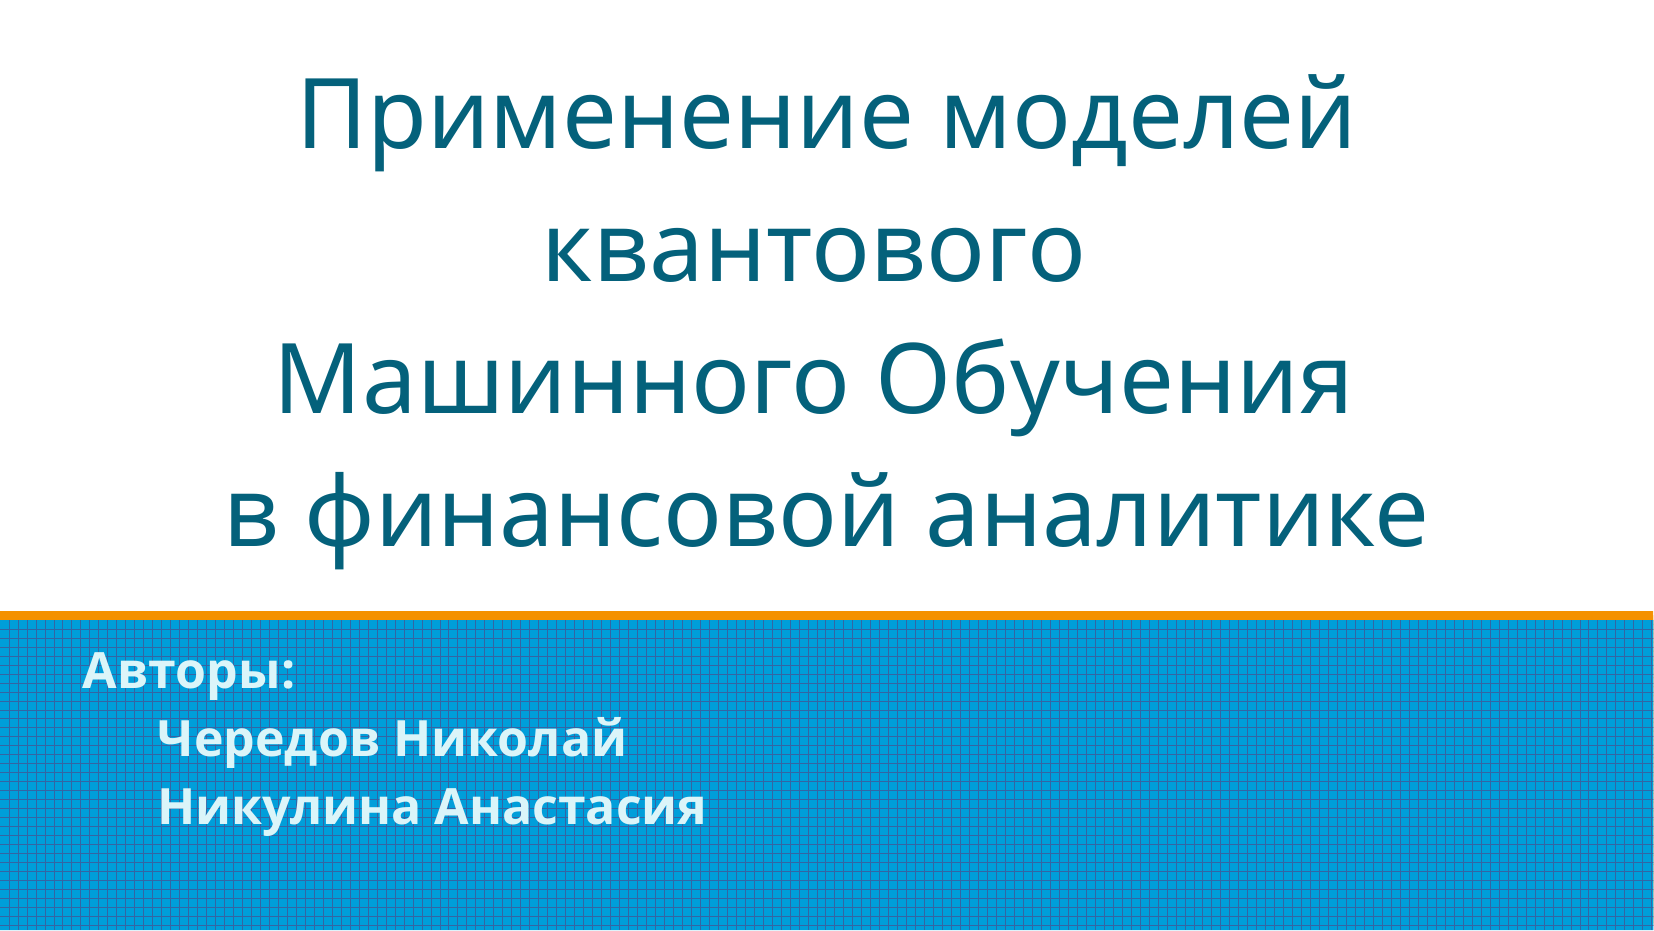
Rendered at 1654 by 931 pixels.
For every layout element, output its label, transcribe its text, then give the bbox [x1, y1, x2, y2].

subtitle Авторы: Чередов Николай Никулина Анастасия [82, 634, 1571, 840]
title Применение моделей квантового Машинного Обучения в финансовой аналитике [82, 44, 1571, 576]
